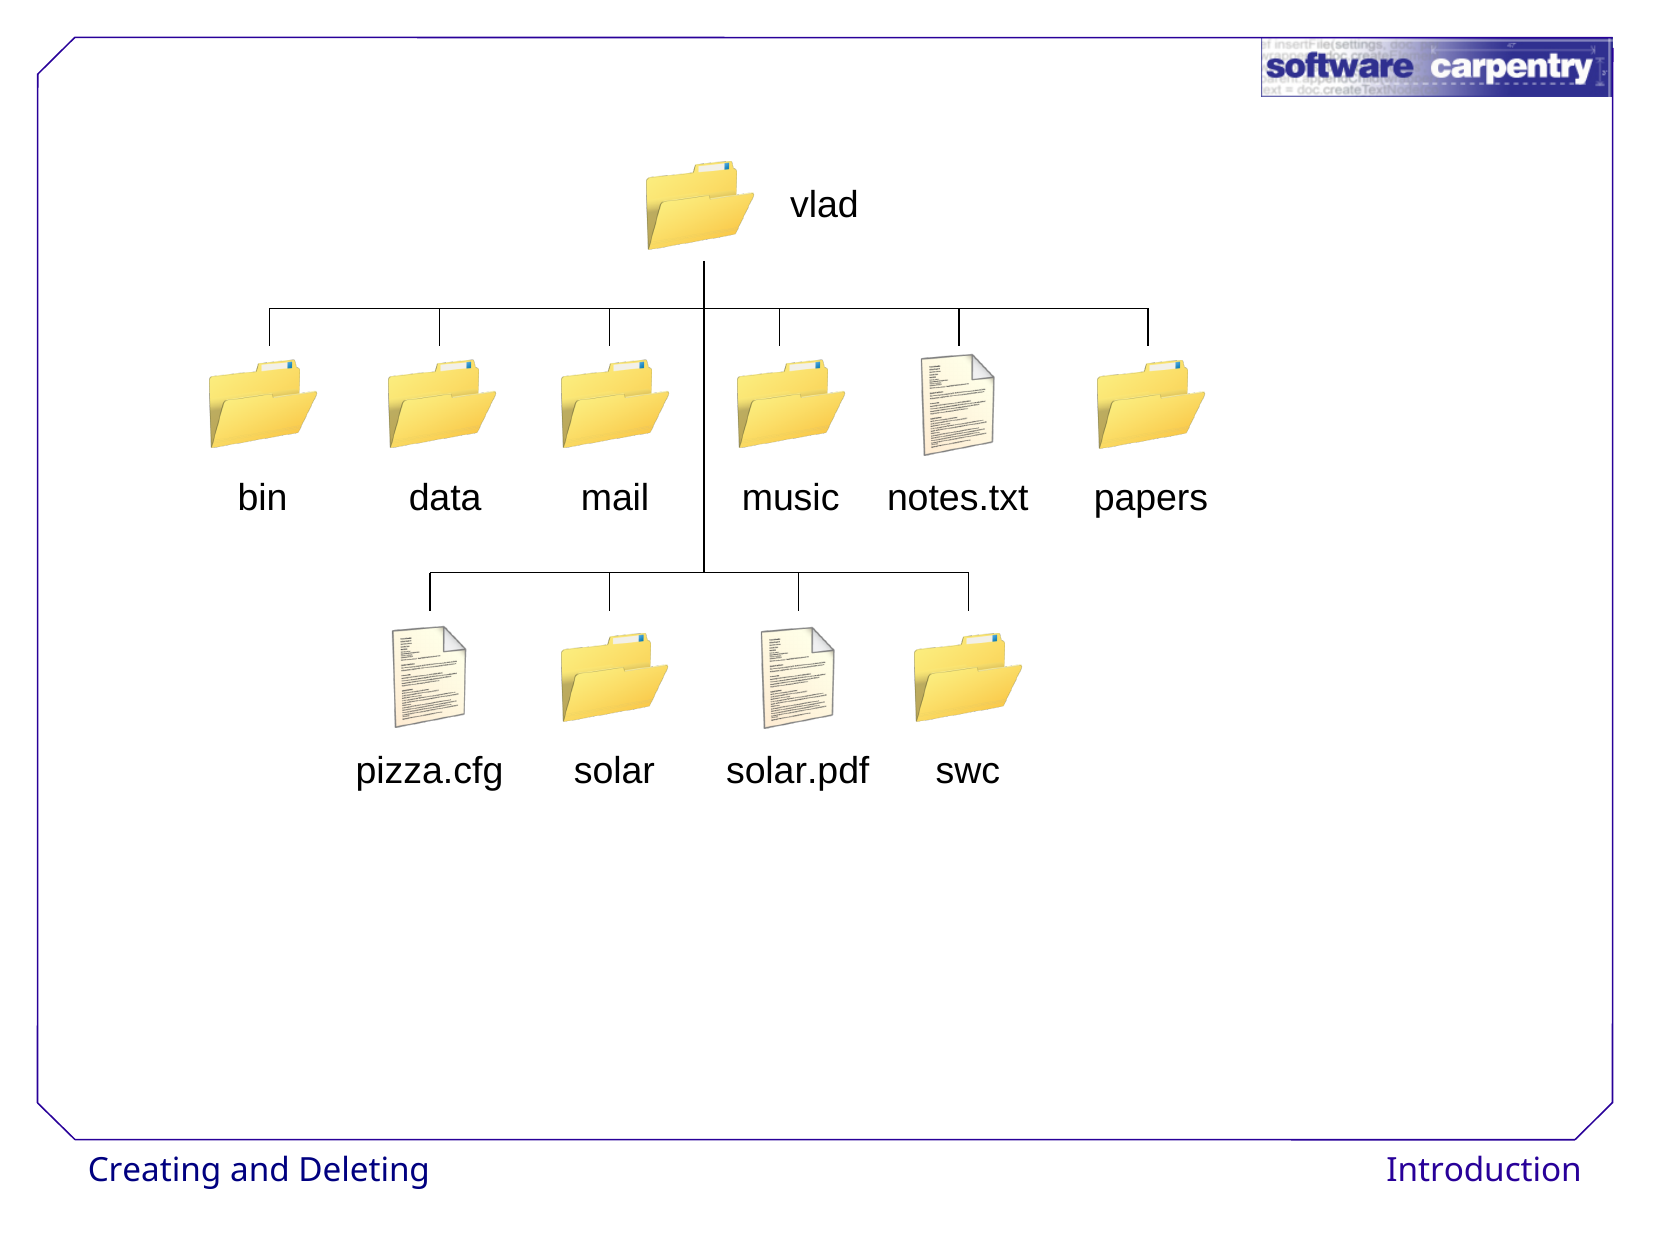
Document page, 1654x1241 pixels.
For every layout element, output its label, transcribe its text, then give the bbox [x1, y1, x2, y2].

picture [557, 346, 673, 461]
picture [205, 346, 321, 461]
text_box vlad [775, 175, 874, 234]
text_box swc [920, 742, 1016, 800]
picture [642, 147, 758, 263]
picture [372, 619, 487, 734]
text_box pizza.cfg [340, 742, 519, 800]
text_box papers [1079, 469, 1224, 527]
picture [901, 347, 1015, 461]
text_box solar.pdf [711, 742, 885, 800]
text_box mail [565, 469, 665, 527]
picture [741, 620, 855, 734]
text_box bin [222, 469, 303, 527]
picture [557, 619, 672, 735]
text_box data [394, 469, 497, 527]
text_box solar [559, 742, 670, 800]
picture [733, 346, 849, 461]
picture [384, 346, 500, 461]
picture [1093, 346, 1209, 462]
text_box music [727, 469, 855, 527]
text_box notes.txt [872, 469, 1044, 527]
picture [1261, 39, 1613, 97]
picture [910, 619, 1026, 735]
